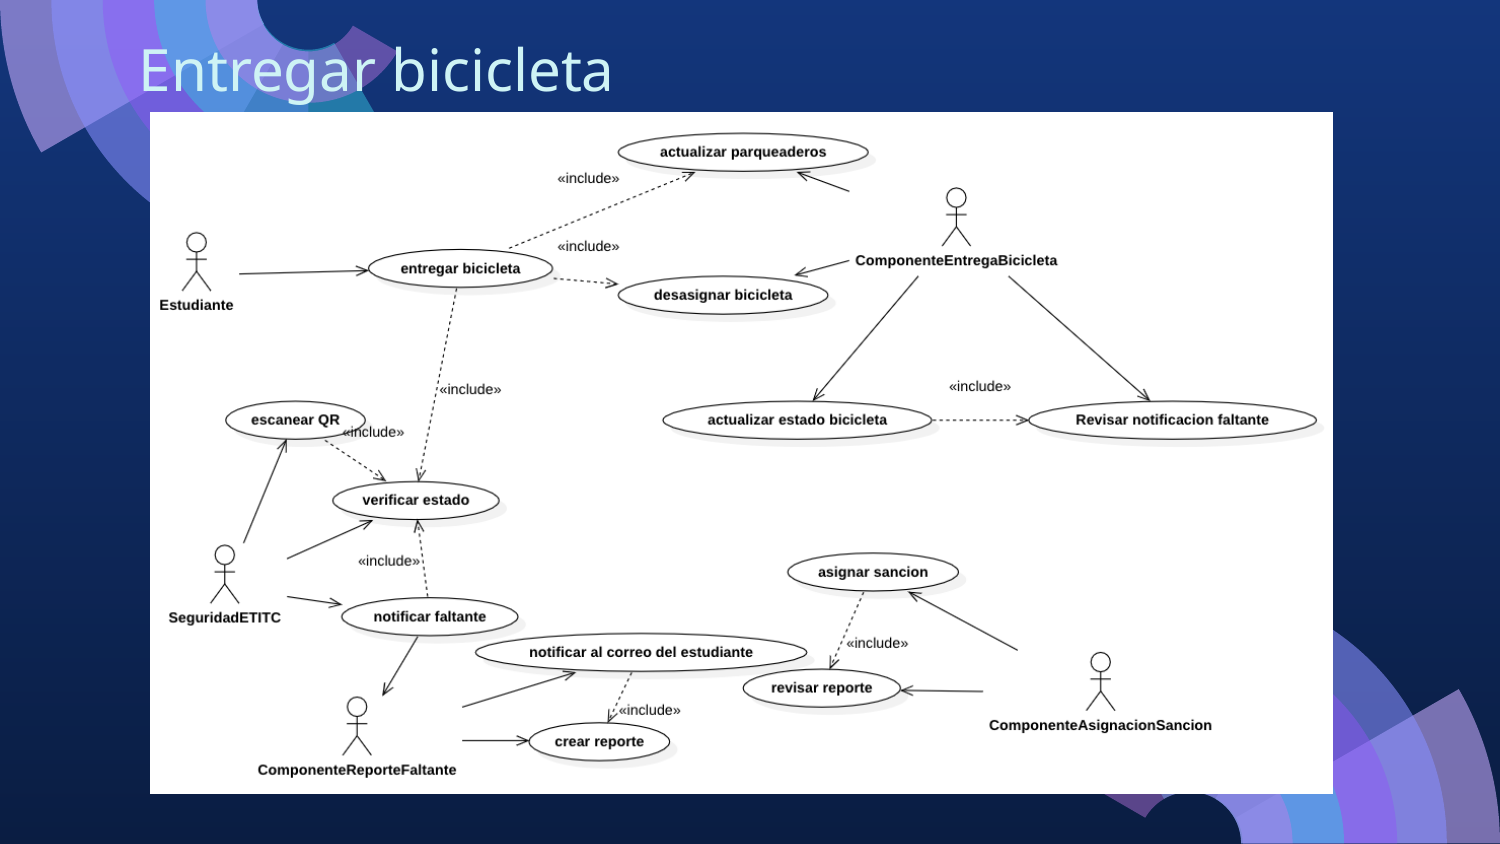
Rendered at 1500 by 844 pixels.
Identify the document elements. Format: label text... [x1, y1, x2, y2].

picture [150, 112, 1333, 794]
title Entregar bicicleta [123, 18, 751, 113]
